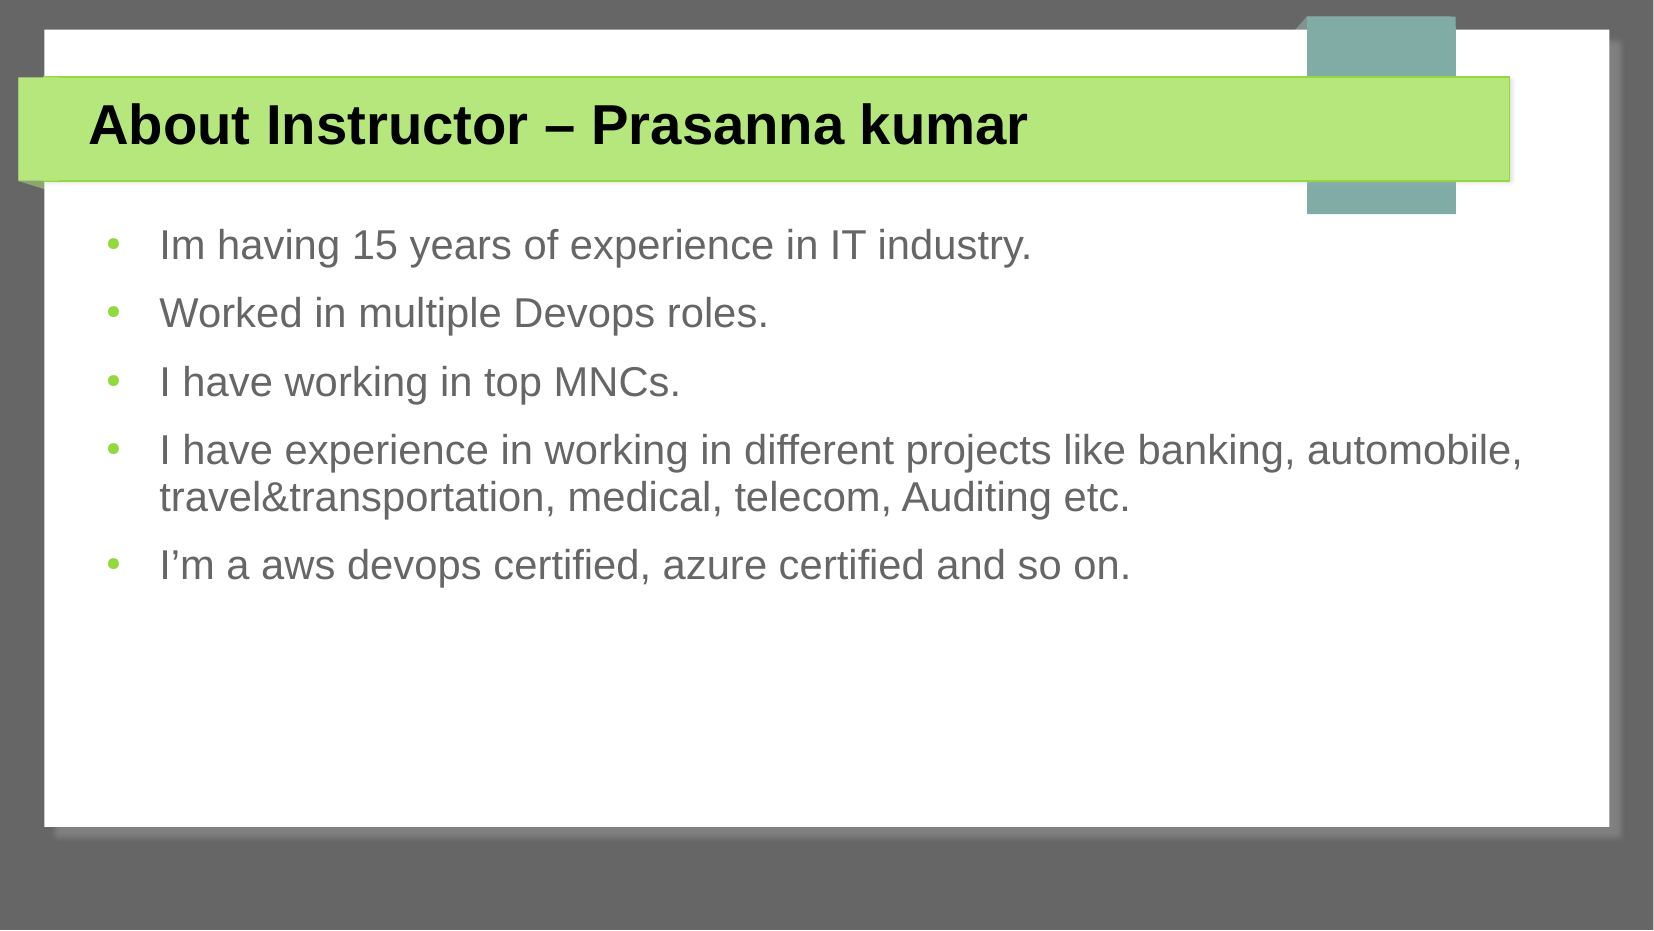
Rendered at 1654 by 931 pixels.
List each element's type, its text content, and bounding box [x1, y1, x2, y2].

title About Instructor – Prasanna kumar [88, 73, 1506, 178]
list Im having 15 years of experience in IT industry. Worked in multiple Devops roles. I have working in top MNCs. I have experience in working in different projects like banking, automobile, travel&transportation, medical, telecom, Auditing etc. I’m a aws devops certified, azure certified and so on. [88, 221, 1565, 813]
